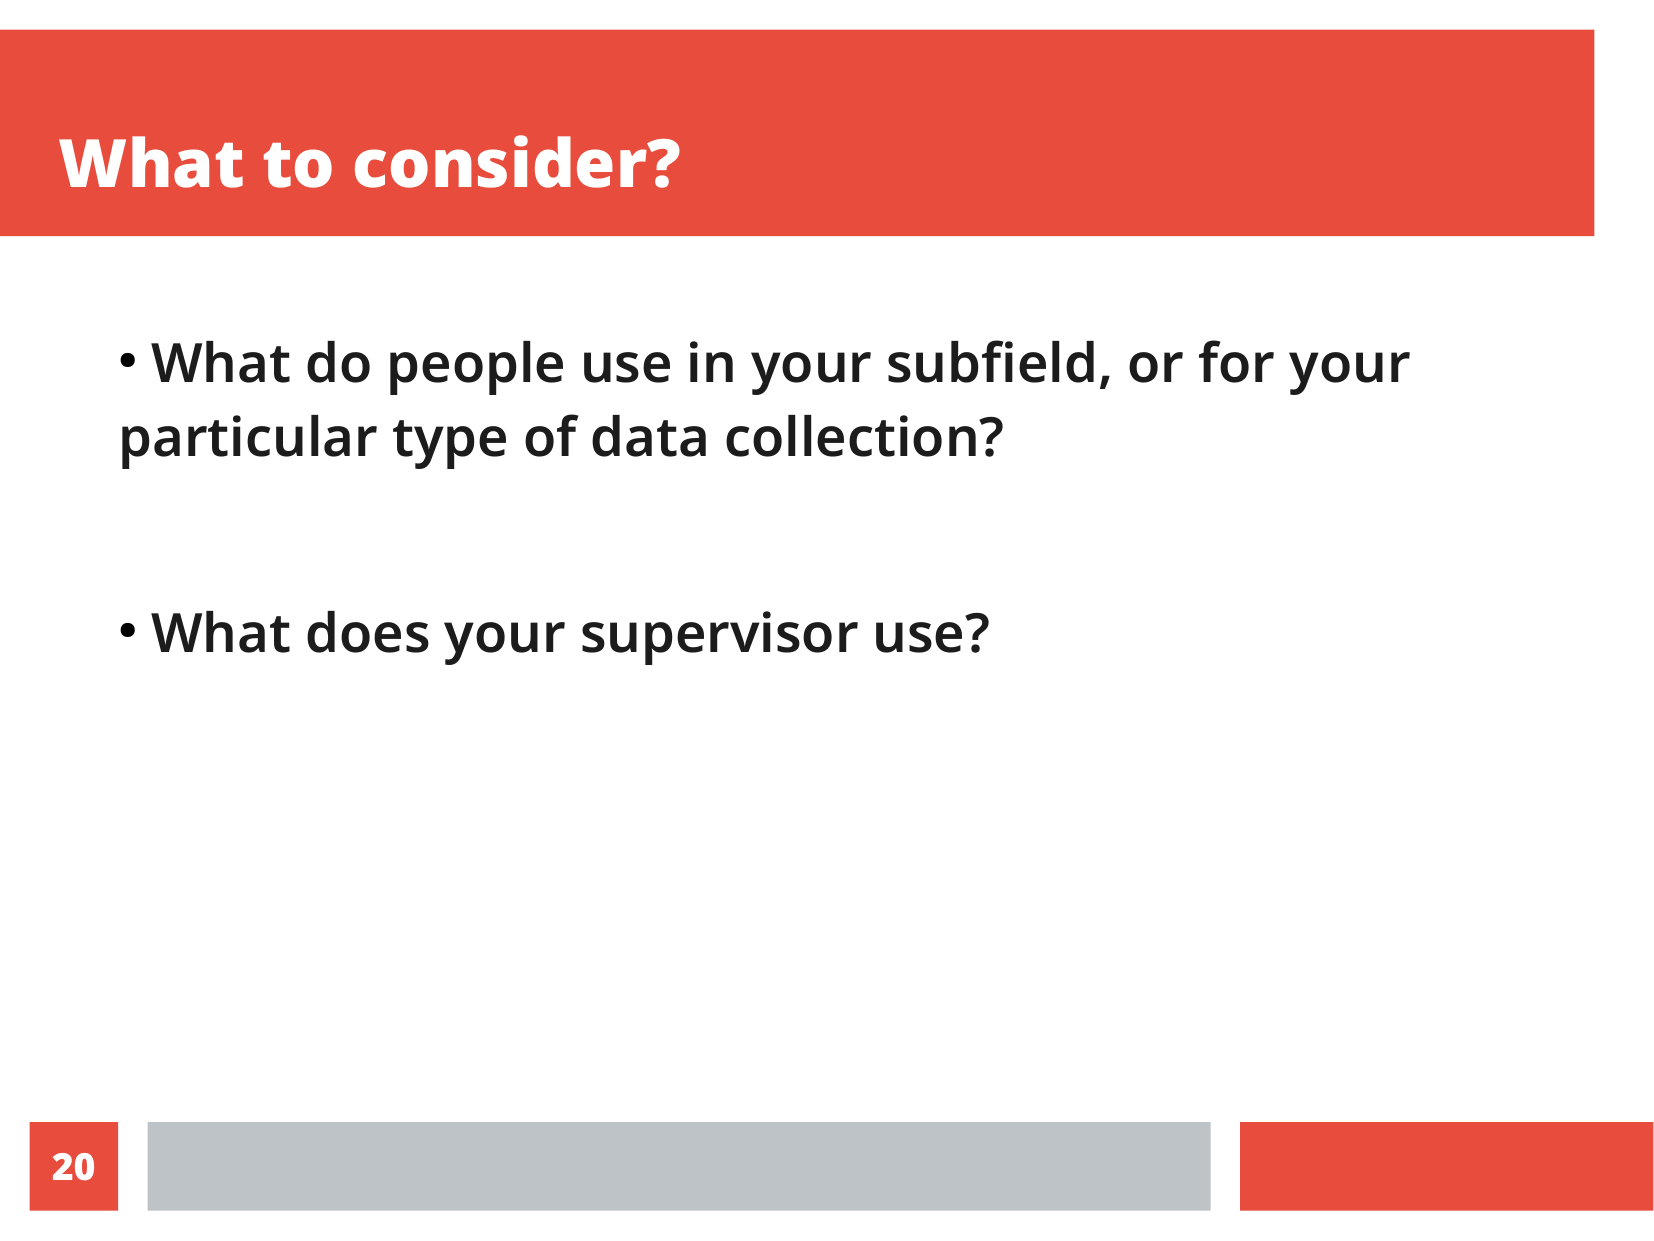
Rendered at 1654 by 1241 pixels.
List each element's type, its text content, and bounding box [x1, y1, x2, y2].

title What to consider? [59, 59, 1595, 207]
list What do people use in your subfield, or for your particular type of data collection? What does your supervisor use? [59, 324, 1565, 1093]
